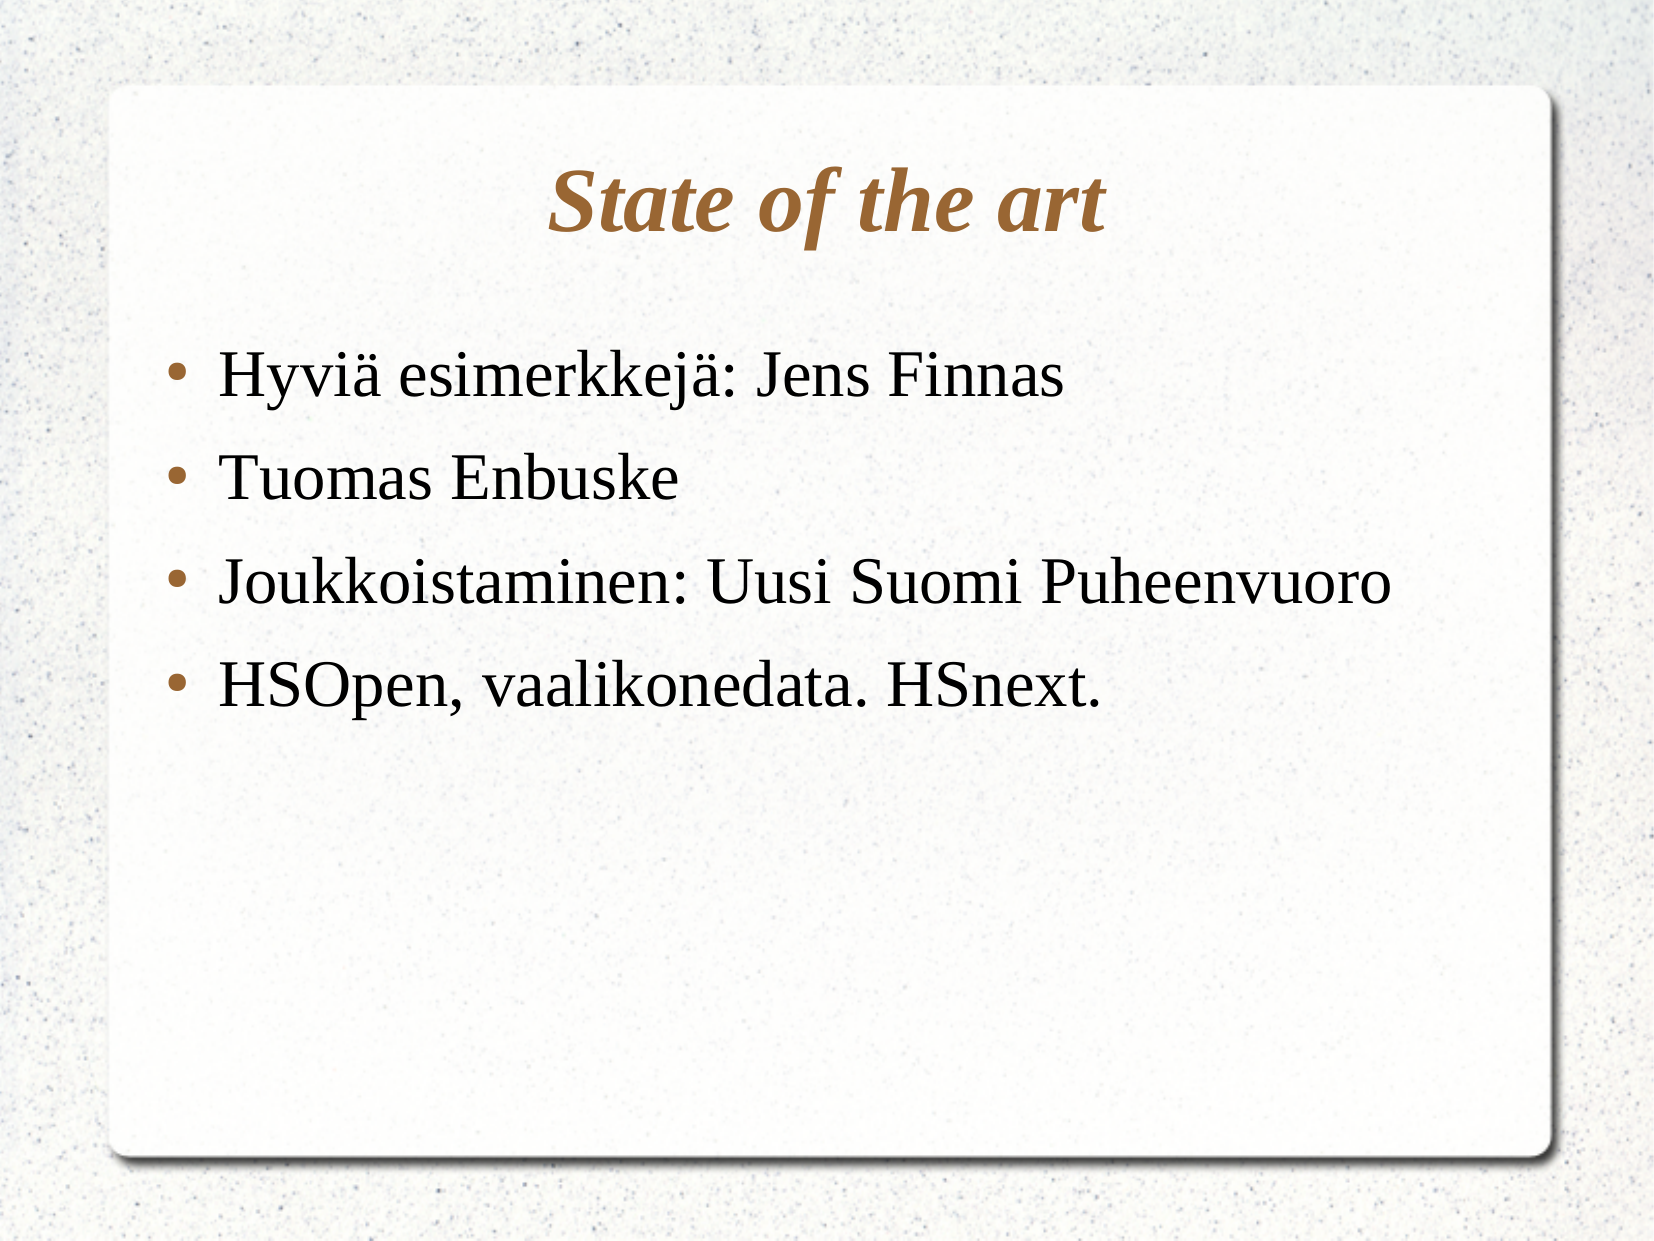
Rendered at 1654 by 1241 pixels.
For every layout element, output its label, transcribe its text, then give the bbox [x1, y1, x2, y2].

title State of the art [118, 96, 1536, 304]
picture [0, 0, 1654, 1241]
list Hyviä esimerkkejä: Jens Finnas Tuomas Enbuske Joukkoistaminen: Uusi Suomi Puheenvuoro HSOpen, vaalikonedata. HSnext. [147, 336, 1506, 1056]
